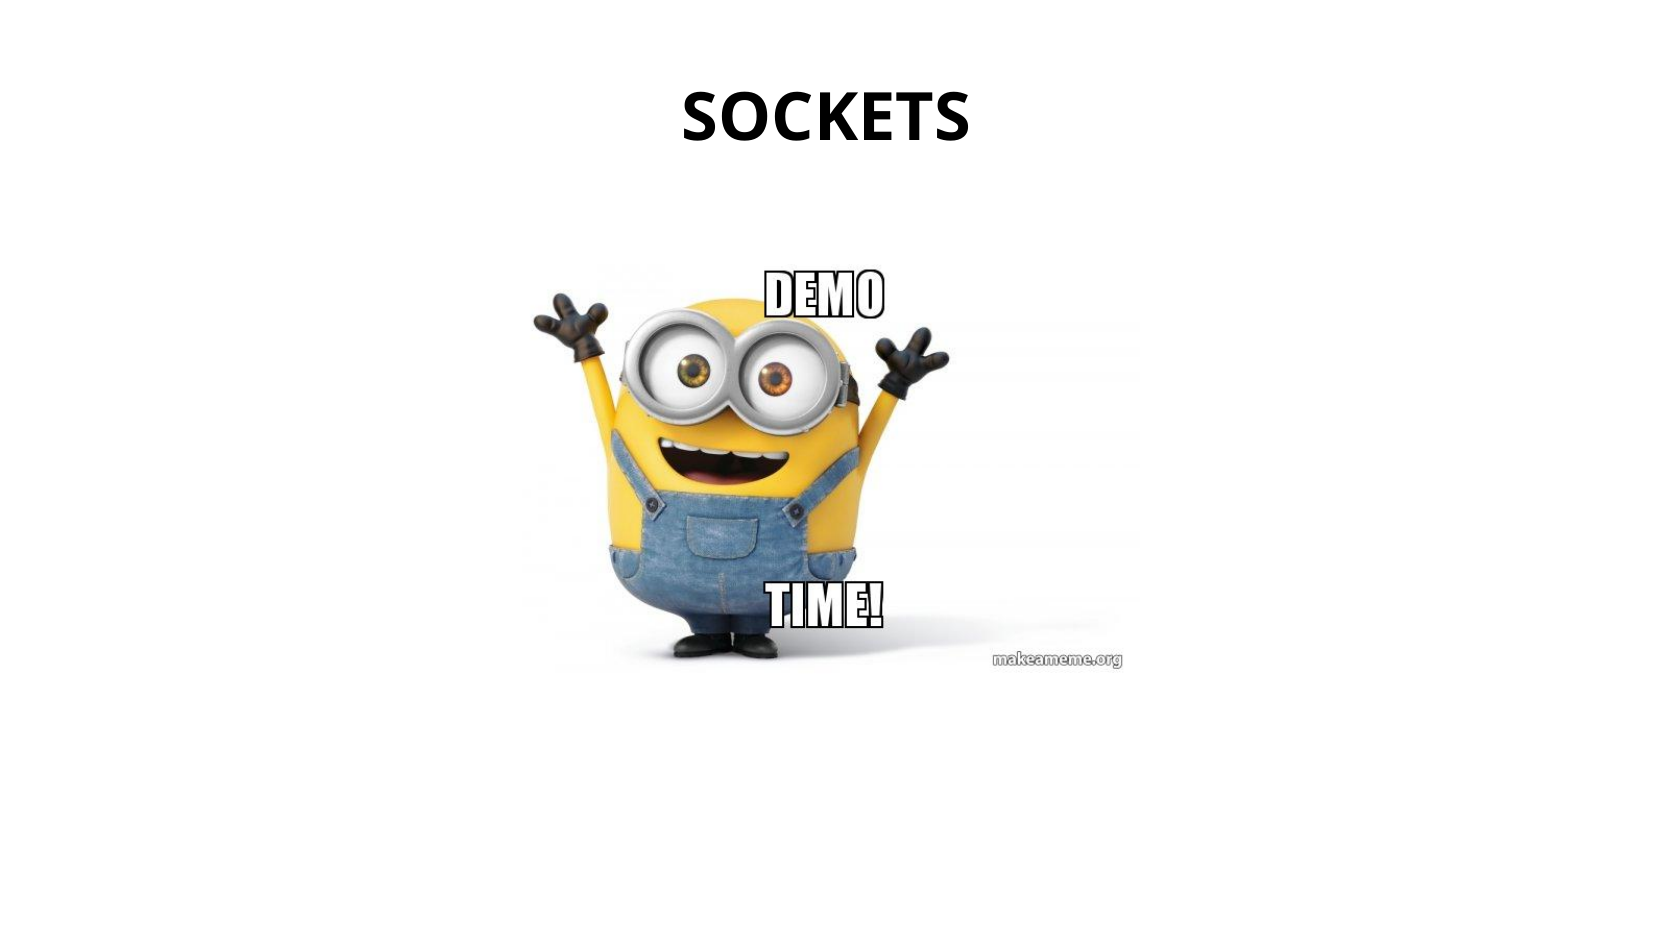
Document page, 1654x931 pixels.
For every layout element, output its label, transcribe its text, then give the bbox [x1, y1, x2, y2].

picture [514, 256, 1140, 674]
title SOCKETS [82, 36, 1571, 193]
